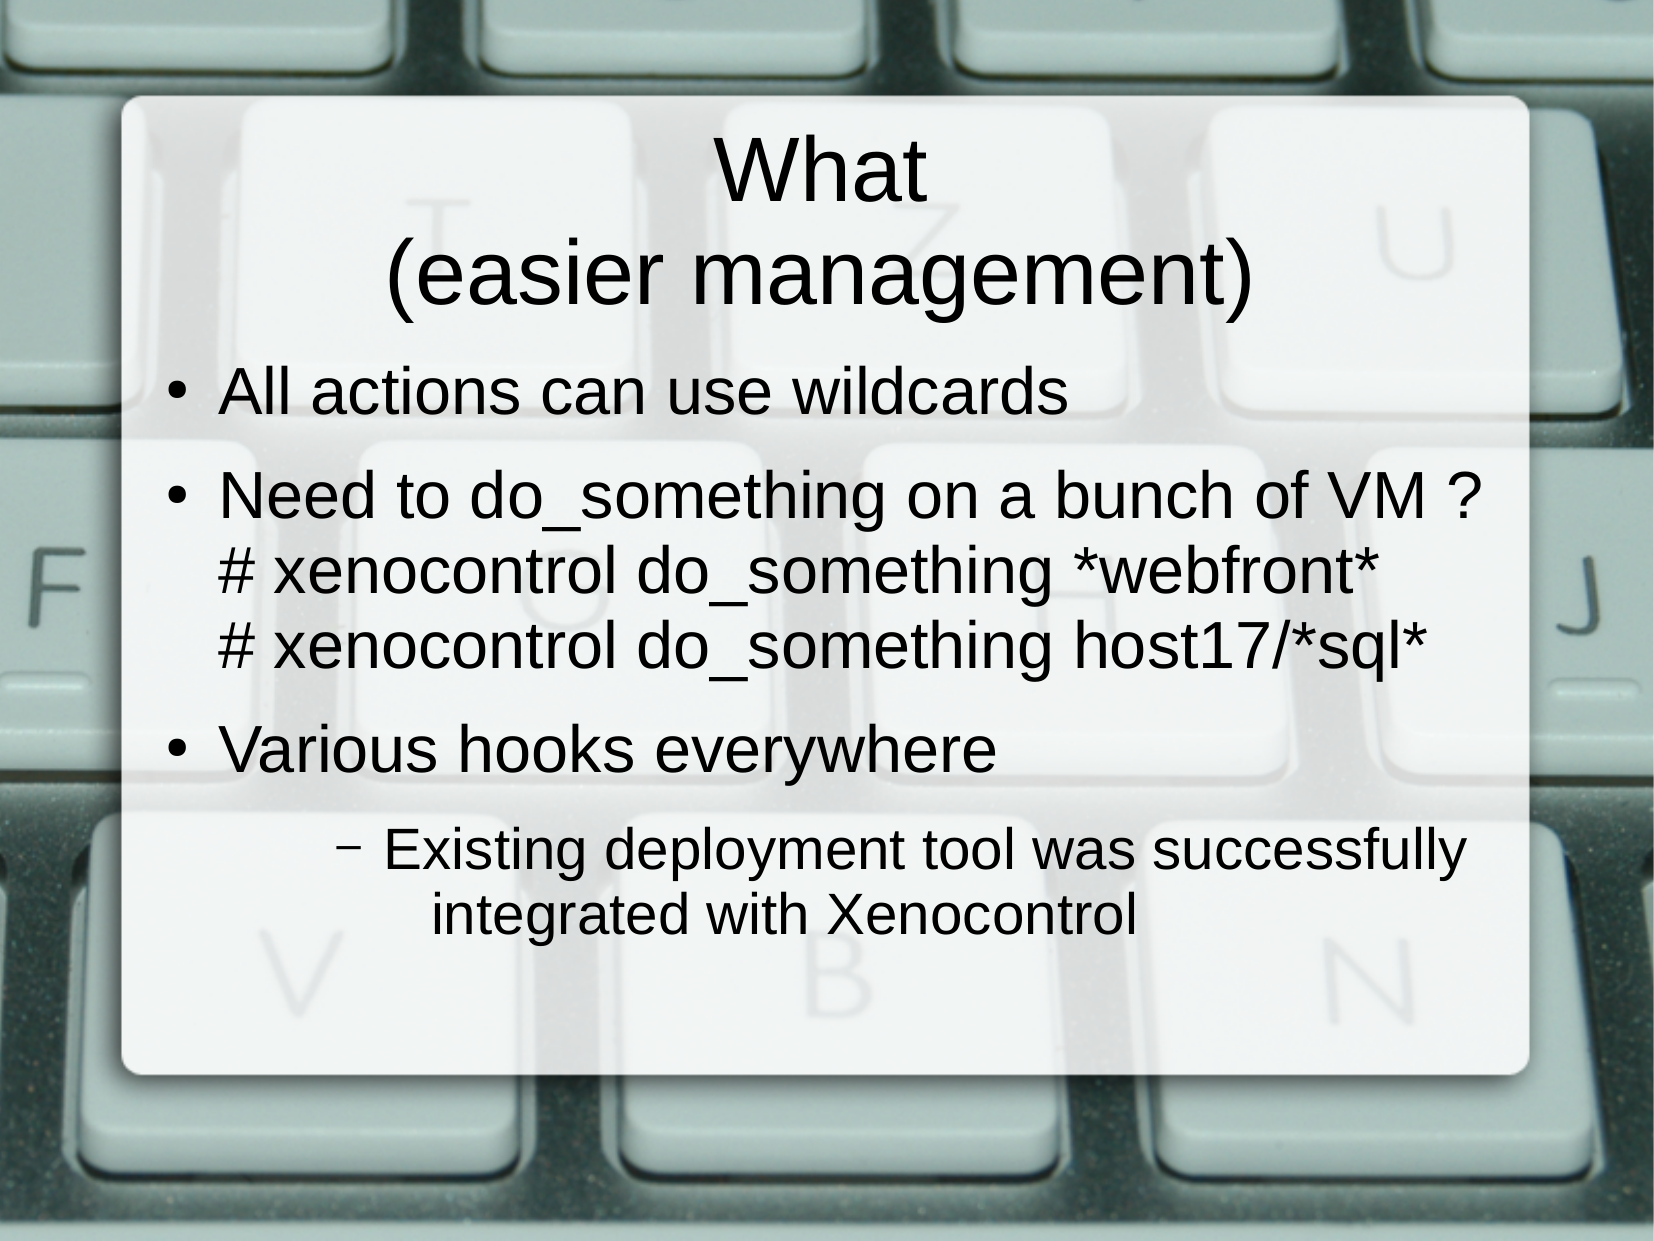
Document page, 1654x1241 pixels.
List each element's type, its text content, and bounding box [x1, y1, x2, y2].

list All actions can use wildcards Need to do_something on a bunch of VM ? # xenocontrol do_something *webfront* # xenocontrol do_something host17/*sql* Various hooks everywhere Existing deployment tool was successfully integrated with Xenocontrol [147, 354, 1506, 1241]
title What (easier management) [135, 118, 1506, 324]
picture [0, 0, 1654, 1241]
